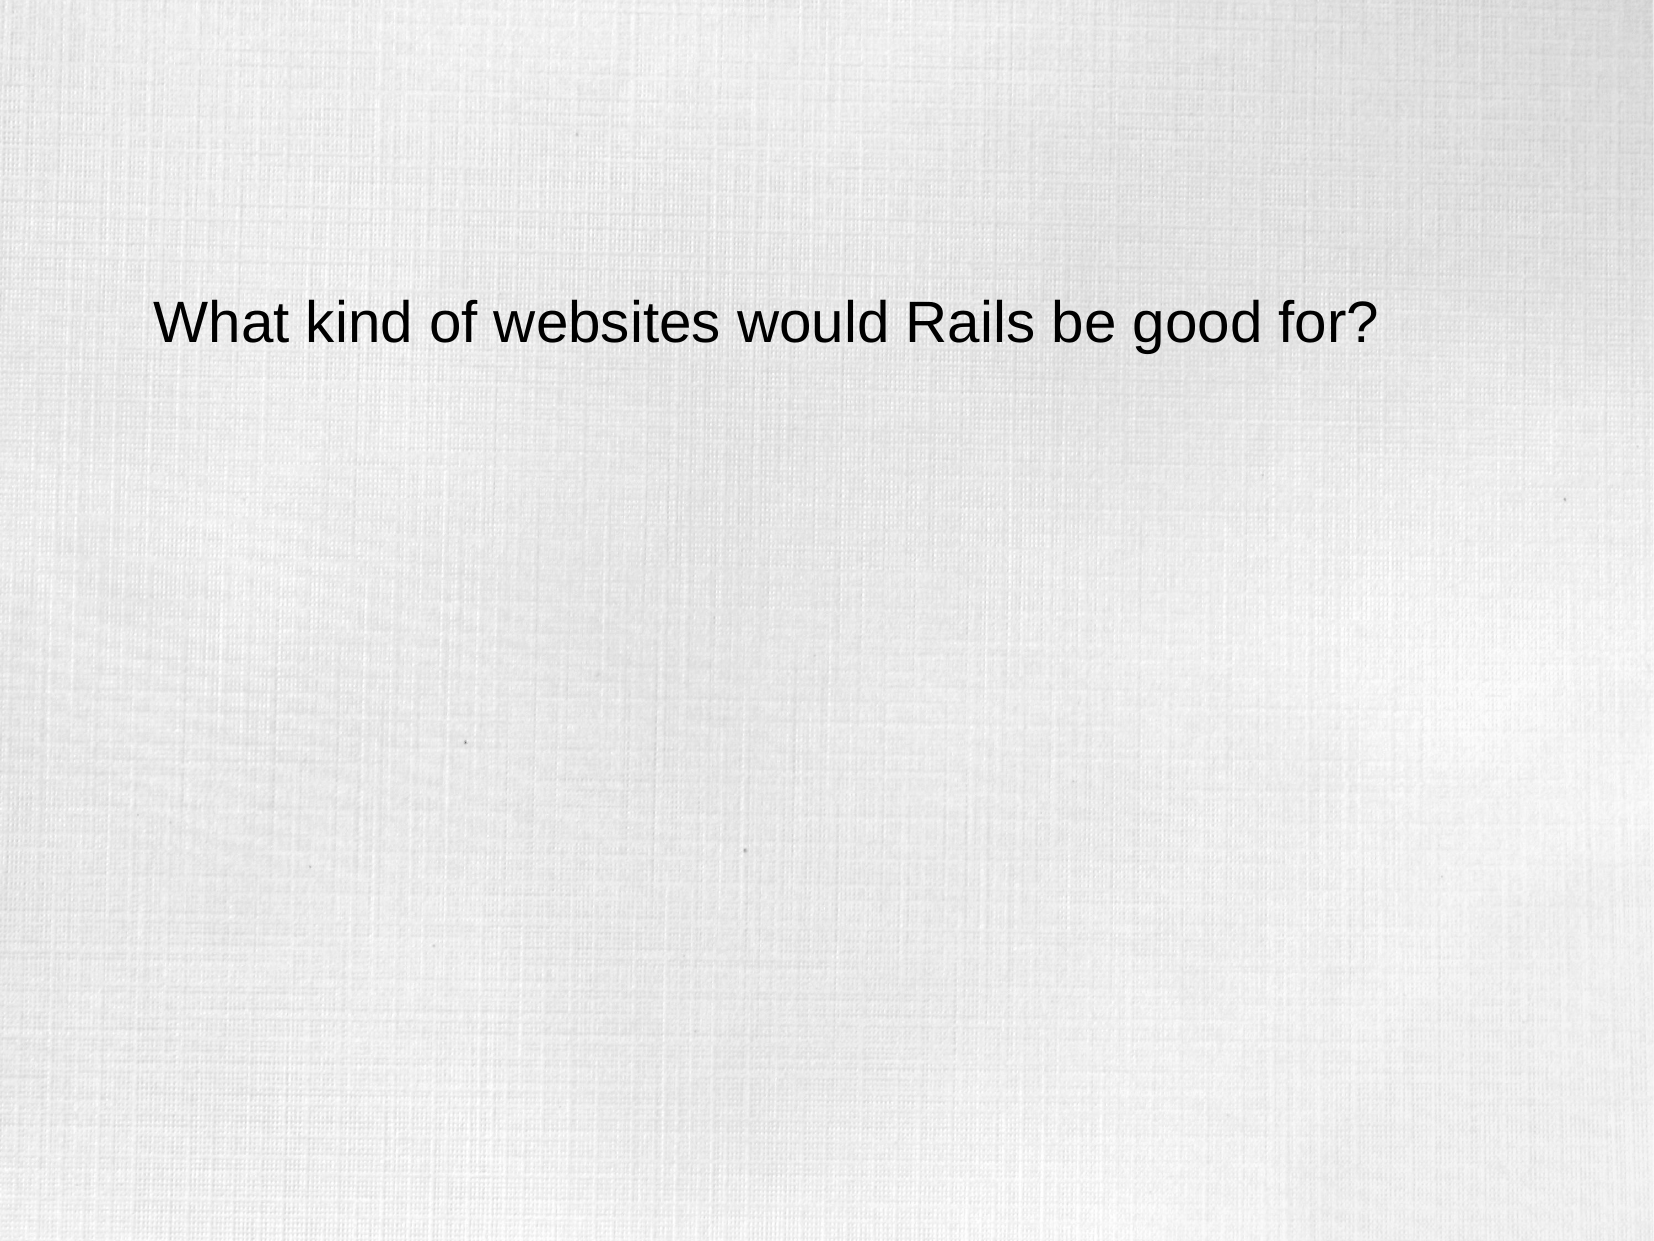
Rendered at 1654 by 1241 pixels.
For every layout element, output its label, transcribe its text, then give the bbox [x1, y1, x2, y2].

picture [0, 0, 1654, 1241]
list What kind of websites would Rails be good for? [82, 290, 1538, 1010]
